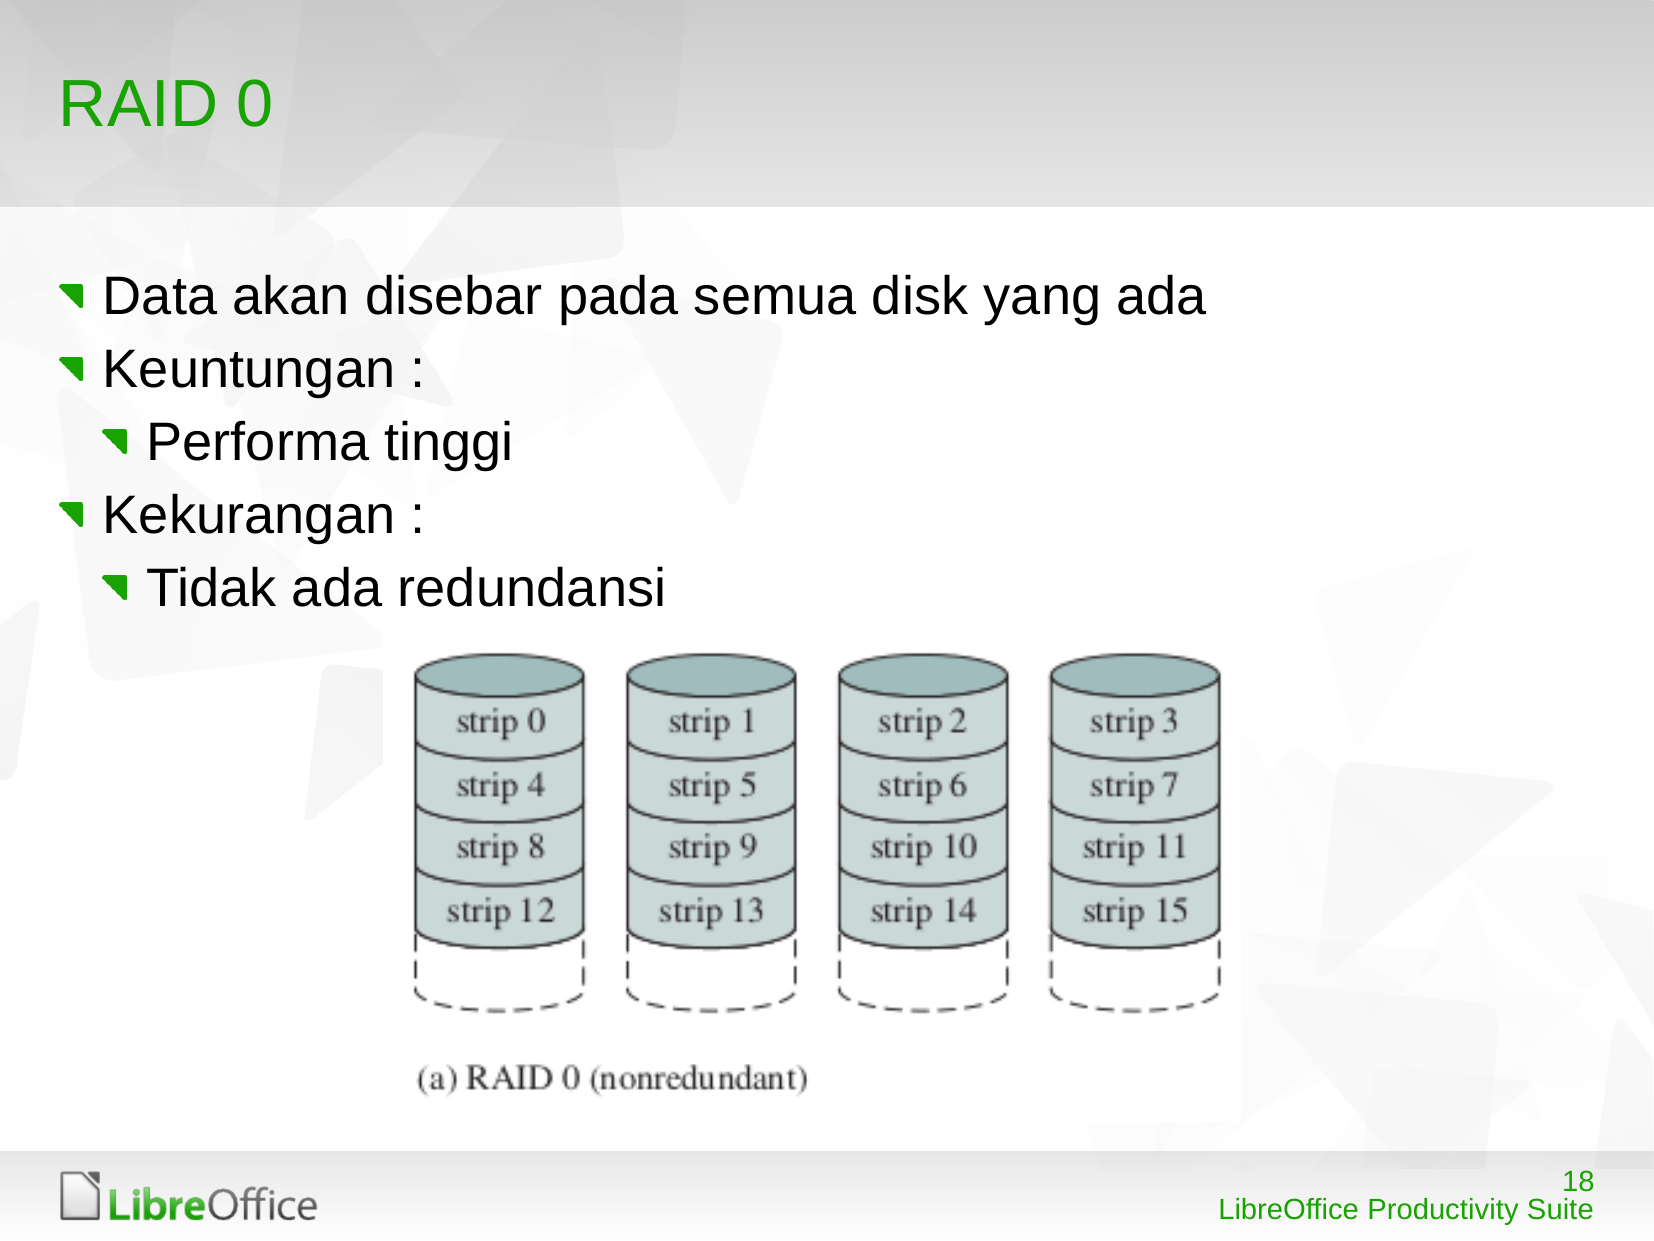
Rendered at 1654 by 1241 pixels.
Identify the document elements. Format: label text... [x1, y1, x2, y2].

list Data akan disebar pada semua disk yang ada Keuntungan : Performa tinggi Kekurangan : Tidak ada redundansi [59, 265, 1595, 1085]
picture [383, 548, 1654, 1169]
title RAID 0 [59, 29, 1595, 178]
picture [0, 0, 783, 931]
picture [41, 1152, 337, 1240]
